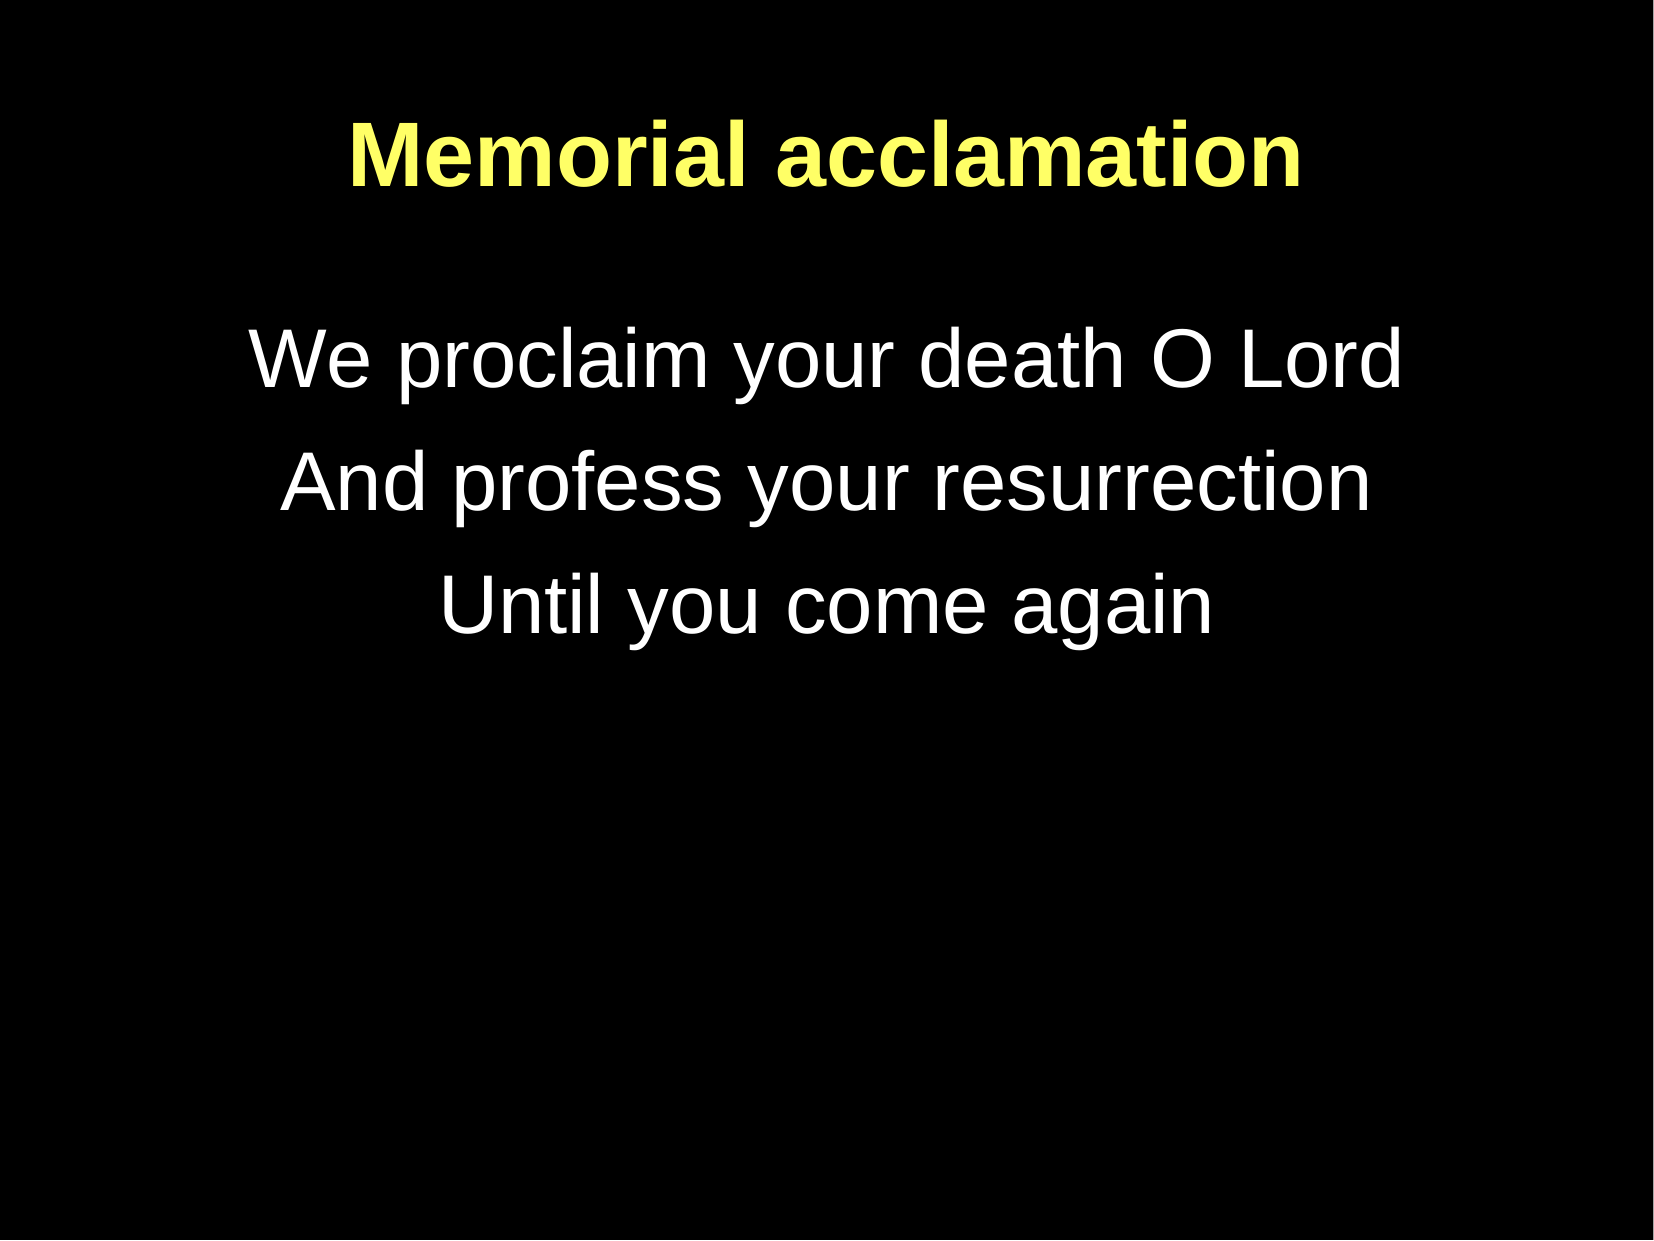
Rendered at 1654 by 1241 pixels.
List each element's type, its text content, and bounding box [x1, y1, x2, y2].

title Memorial acclamation [82, 49, 1571, 257]
list We proclaim your death O Lord And profess your resurrection Until you come again [0, 307, 1654, 1229]
